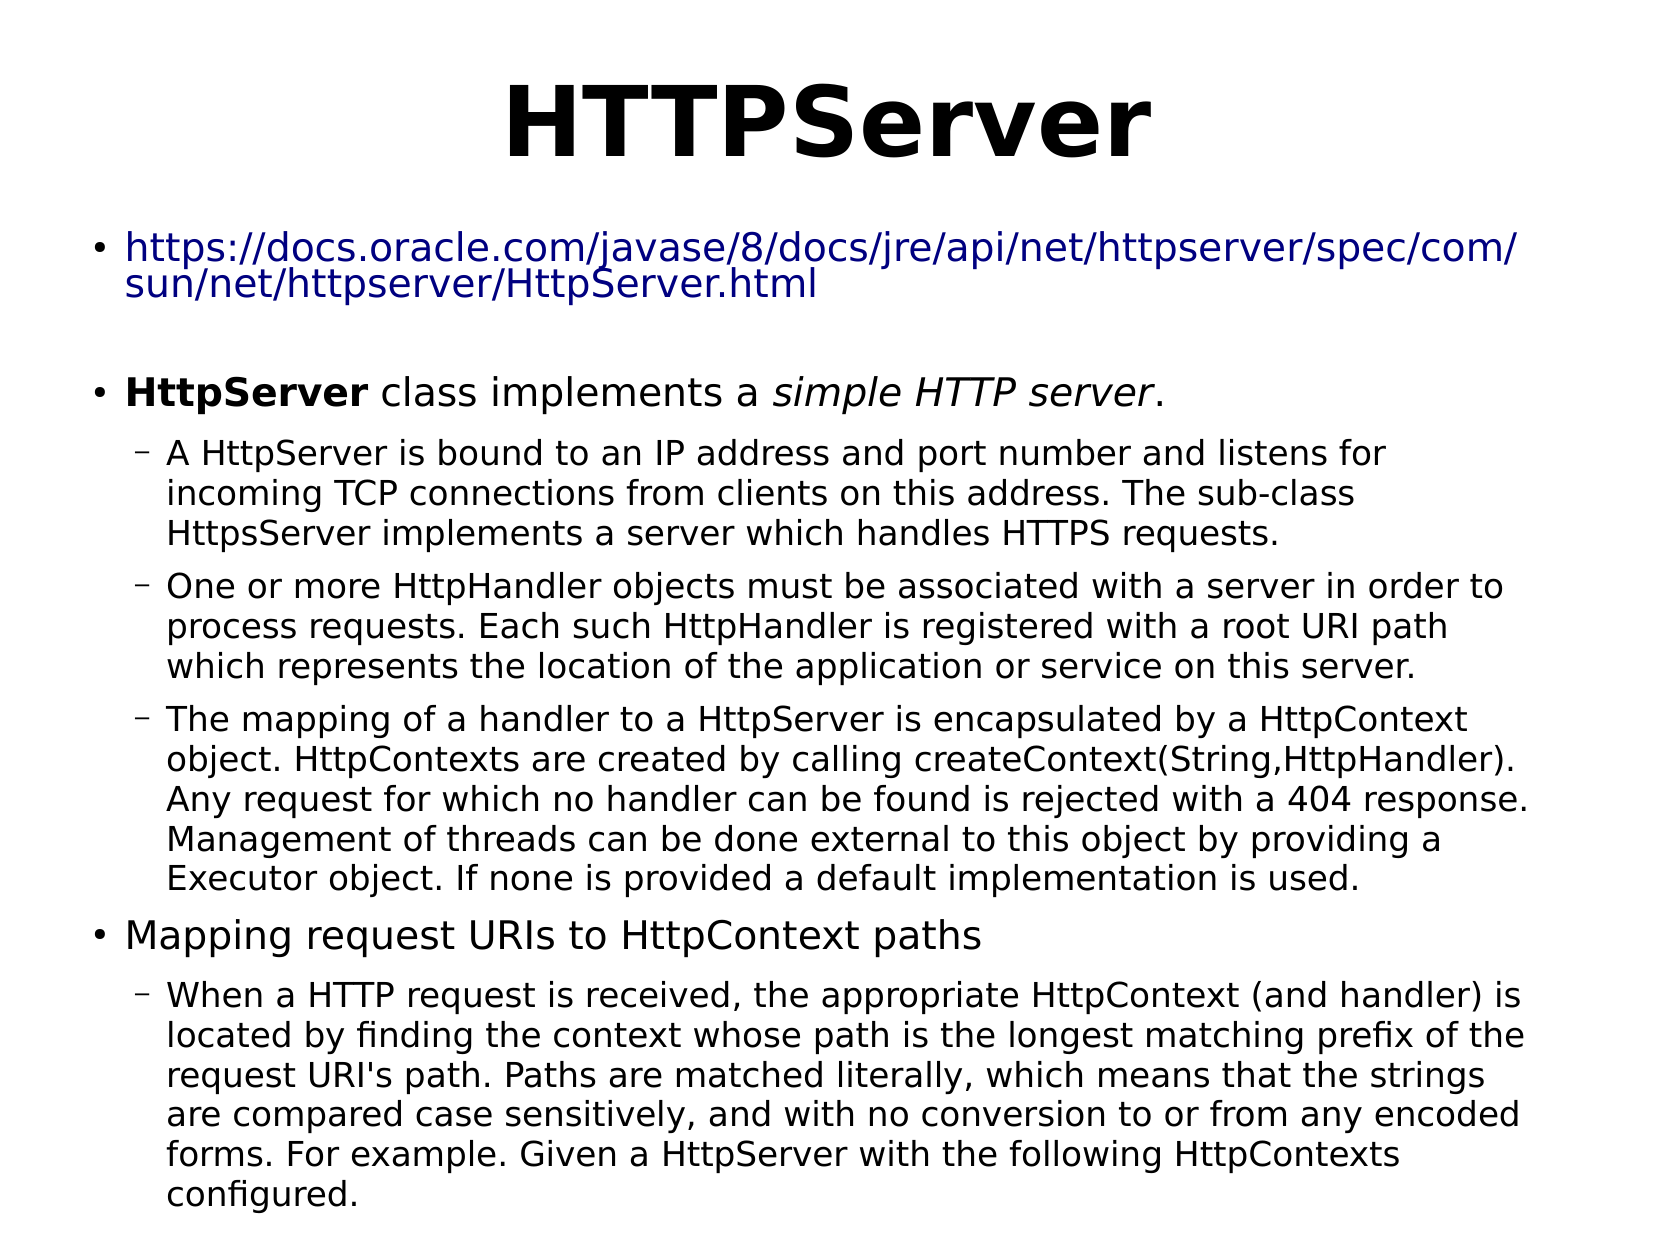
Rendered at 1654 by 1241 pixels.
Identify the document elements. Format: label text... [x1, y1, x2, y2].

title HTTPServer [82, 49, 1571, 196]
list https://docs.oracle.com/javase/8/docs/jre/api/net/httpserver/spec/com/sun/net/httpserver/HttpServer.html HttpServer class implements a simple HTTP server. A HttpServer is bound to an IP address and port number and listens for incoming TCP connections from clients on this address. The sub-class HttpsServer implements a server which handles HTTPS requests. One or more HttpHandler objects must be associated with a server in order to process requests. Each such HttpHandler is registered with a root URI path which represents the location of the application or service on this server. The mapping of a handler to a HttpServer is encapsulated by a HttpContext object. HttpContexts are created by calling createContext(String,HttpHandler). Any request for which no handler can be found is rejected with a 404 response. Management of threads can be done external to this object by providing a Executor object. If none is provided a default implementation is used. Mapping request URIs to HttpContext paths When a HTTP request is received, the appropriate HttpContext (and handler) is located by finding the context whose path is the longest matching prefix of the request URI's path. Paths are matched literally, which means that the strings are compared case sensitively, and with no conversion to or from any encoded forms. For example. Given a HttpServer with the following HttpContexts configured. [82, 225, 1538, 1186]
